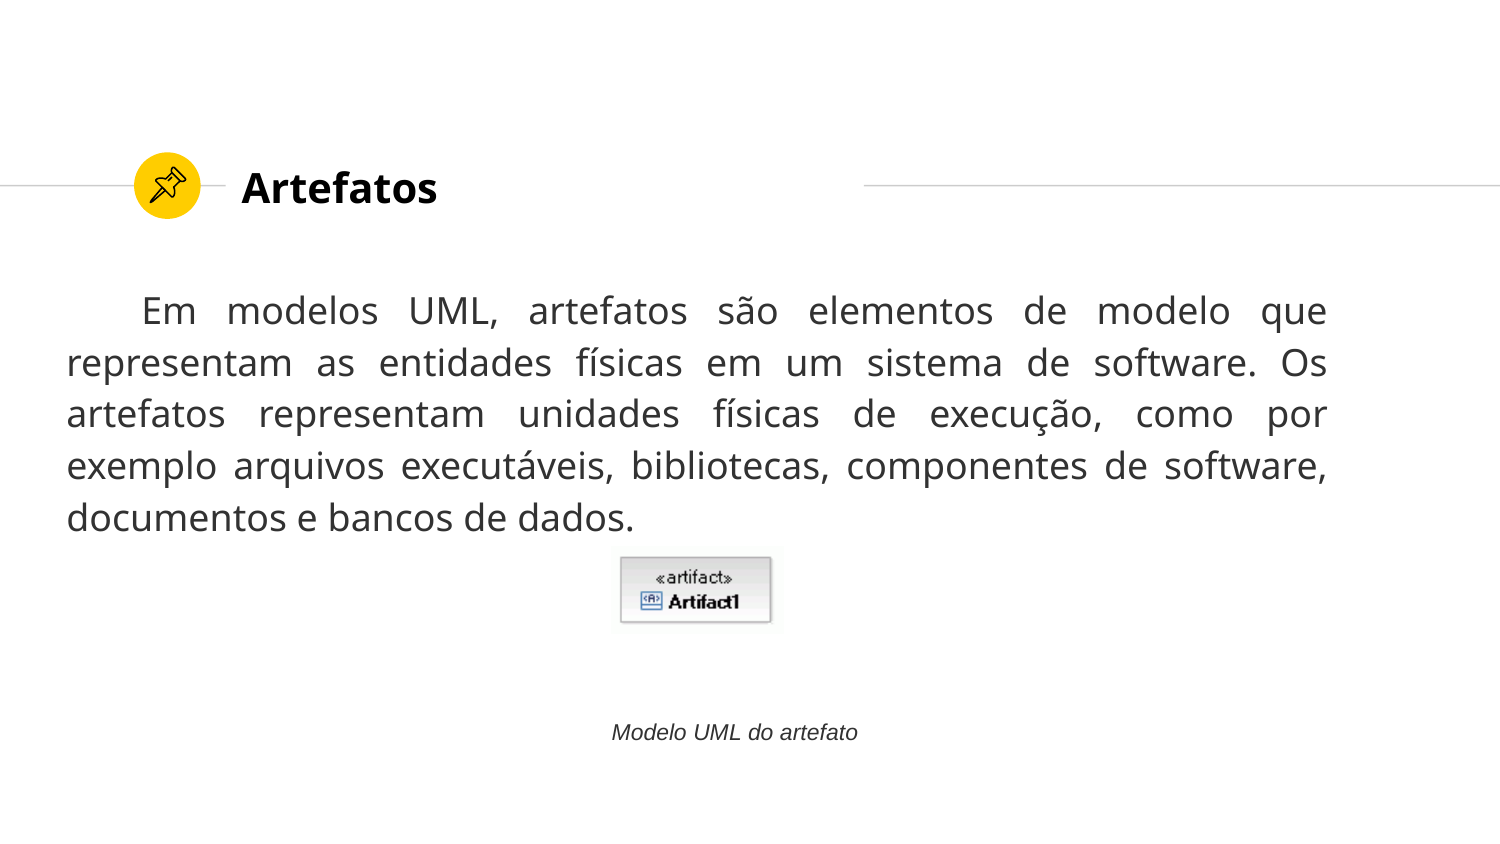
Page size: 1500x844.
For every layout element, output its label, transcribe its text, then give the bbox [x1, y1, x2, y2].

list Em modelos UML, artefatos são elementos de modelo que representam as entidades físicas em um sistema de software. Os artefatos representam unidades físicas de execução, como por exemplo arquivos executáveis, bibliotecas, componentes de software, documentos e bancos de dados. Modelo UML do artefato [51, 265, 1344, 776]
title Artefatos [226, 151, 863, 223]
picture [611, 546, 784, 634]
